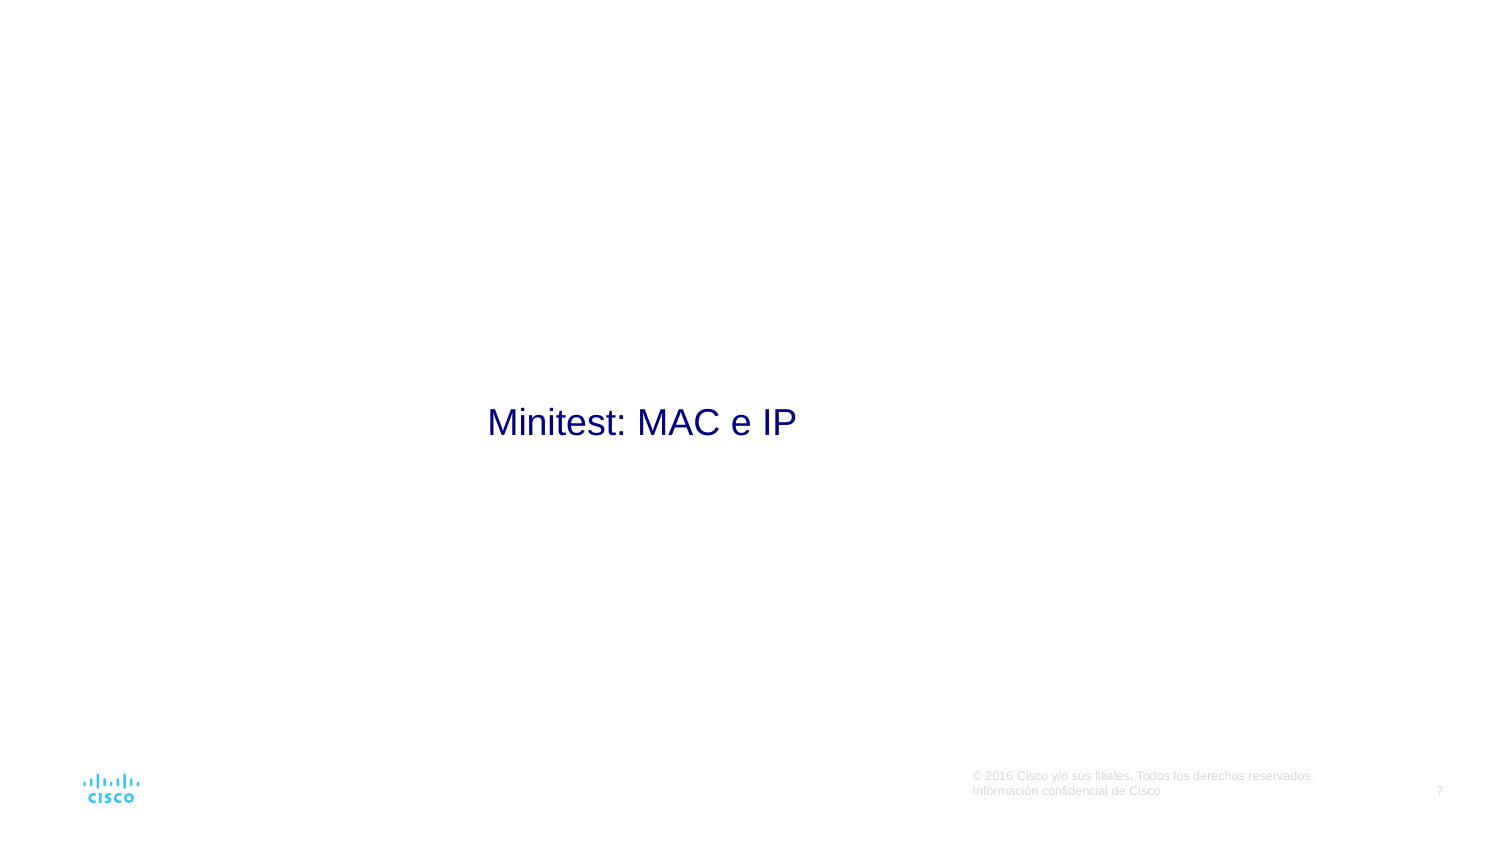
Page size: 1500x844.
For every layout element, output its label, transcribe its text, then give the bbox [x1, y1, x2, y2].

text_box Minitest: MAC e IP [472, 394, 953, 465]
